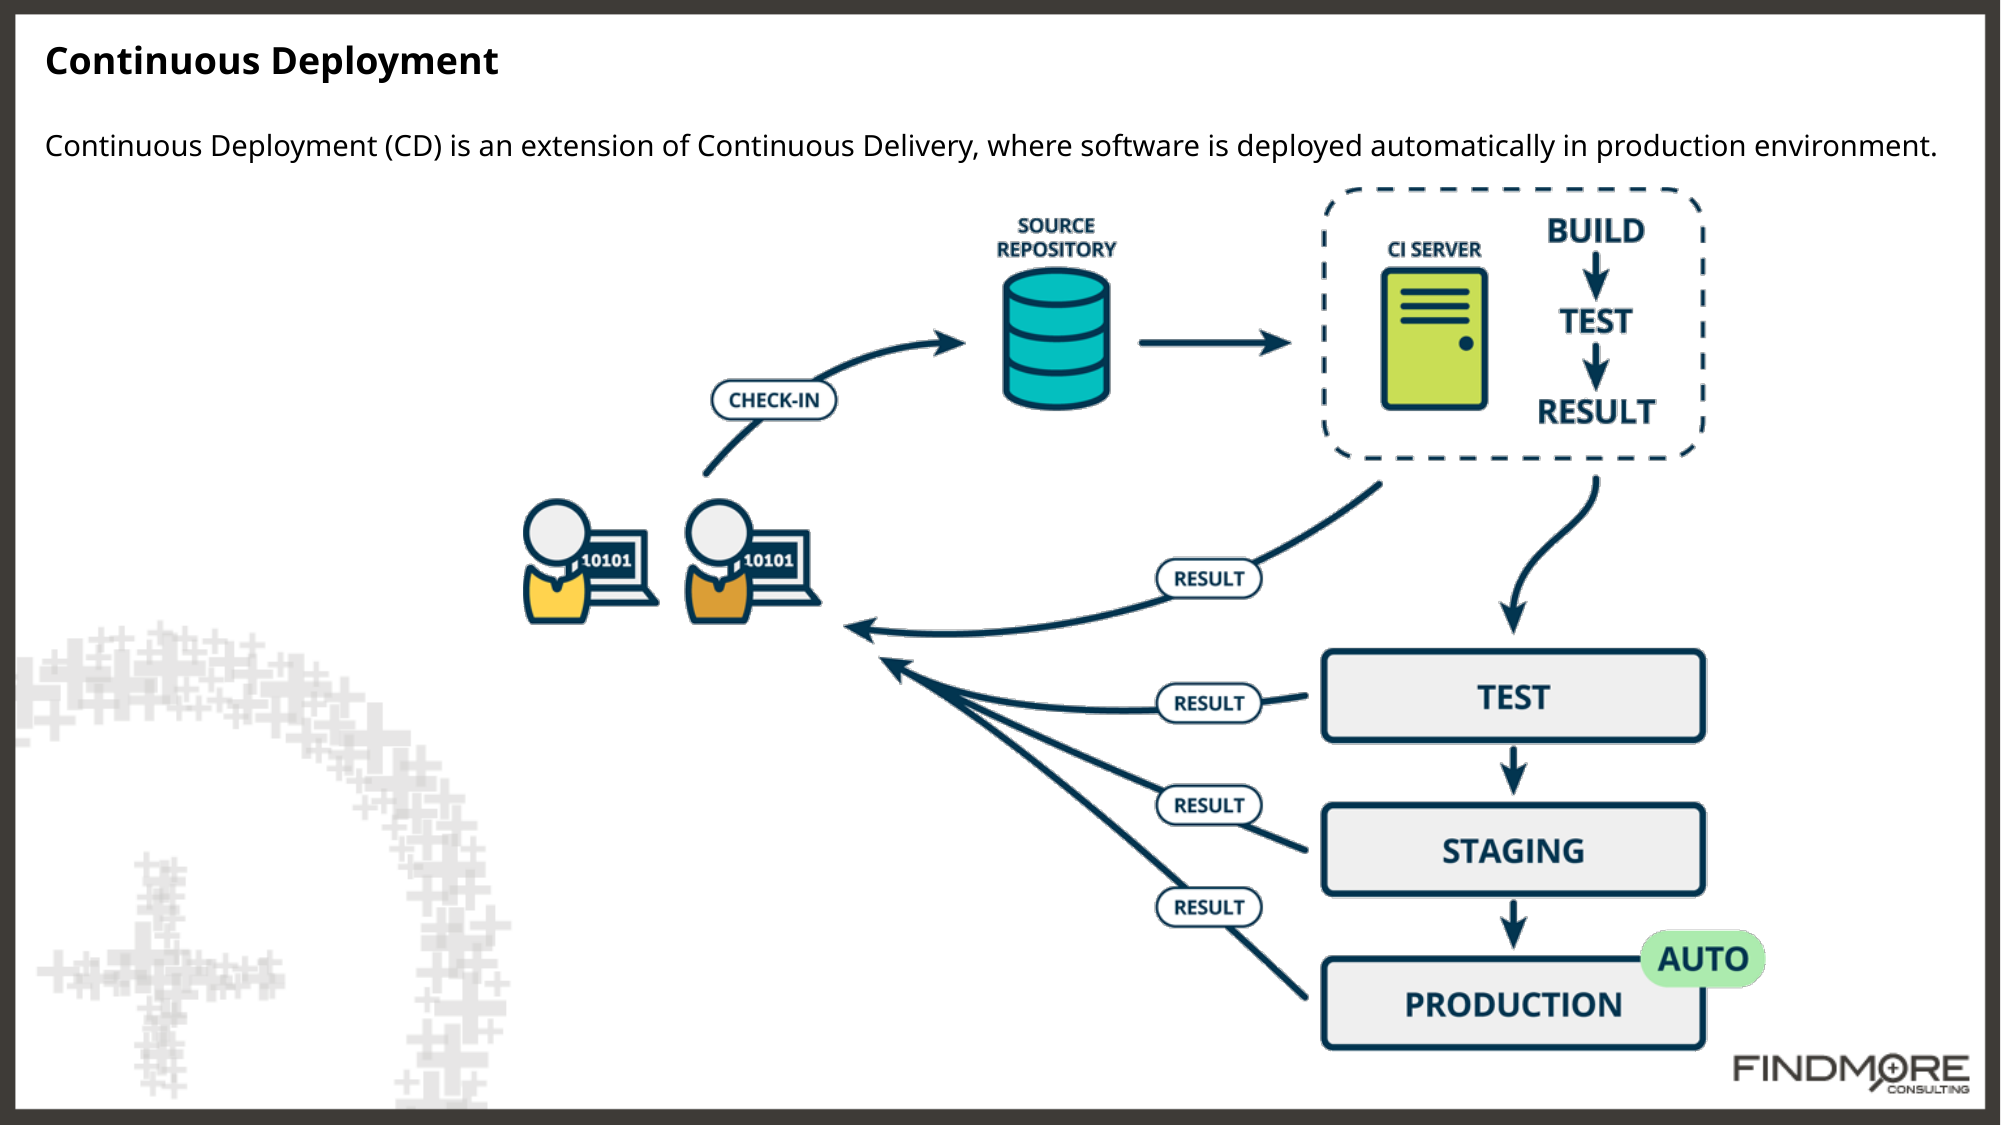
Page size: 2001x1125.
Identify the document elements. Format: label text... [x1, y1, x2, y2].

text_box Continuous Deployment Continuous Deployment (CD) is an extension of Continuous Delivery, where software is deployed automatically in production environment. [29, 29, 1965, 1054]
picture [0, 0, 2001, 1125]
